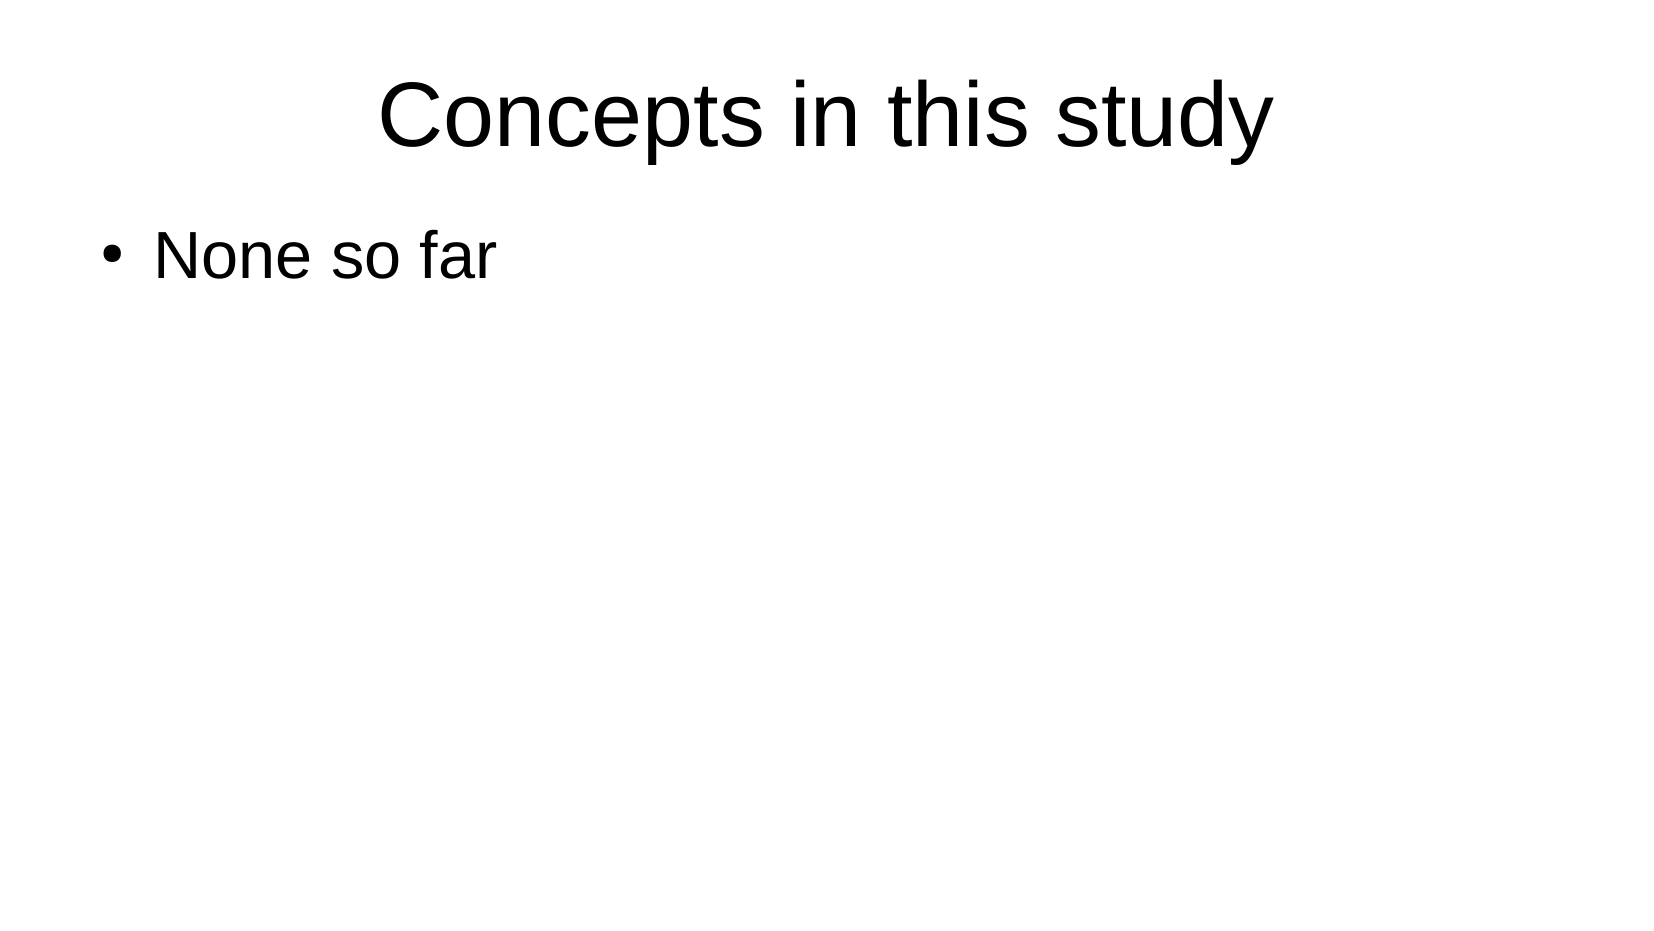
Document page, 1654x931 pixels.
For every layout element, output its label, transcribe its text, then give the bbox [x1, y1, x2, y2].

title Concepts in this study [82, 37, 1571, 193]
list None so far [82, 217, 1571, 758]
